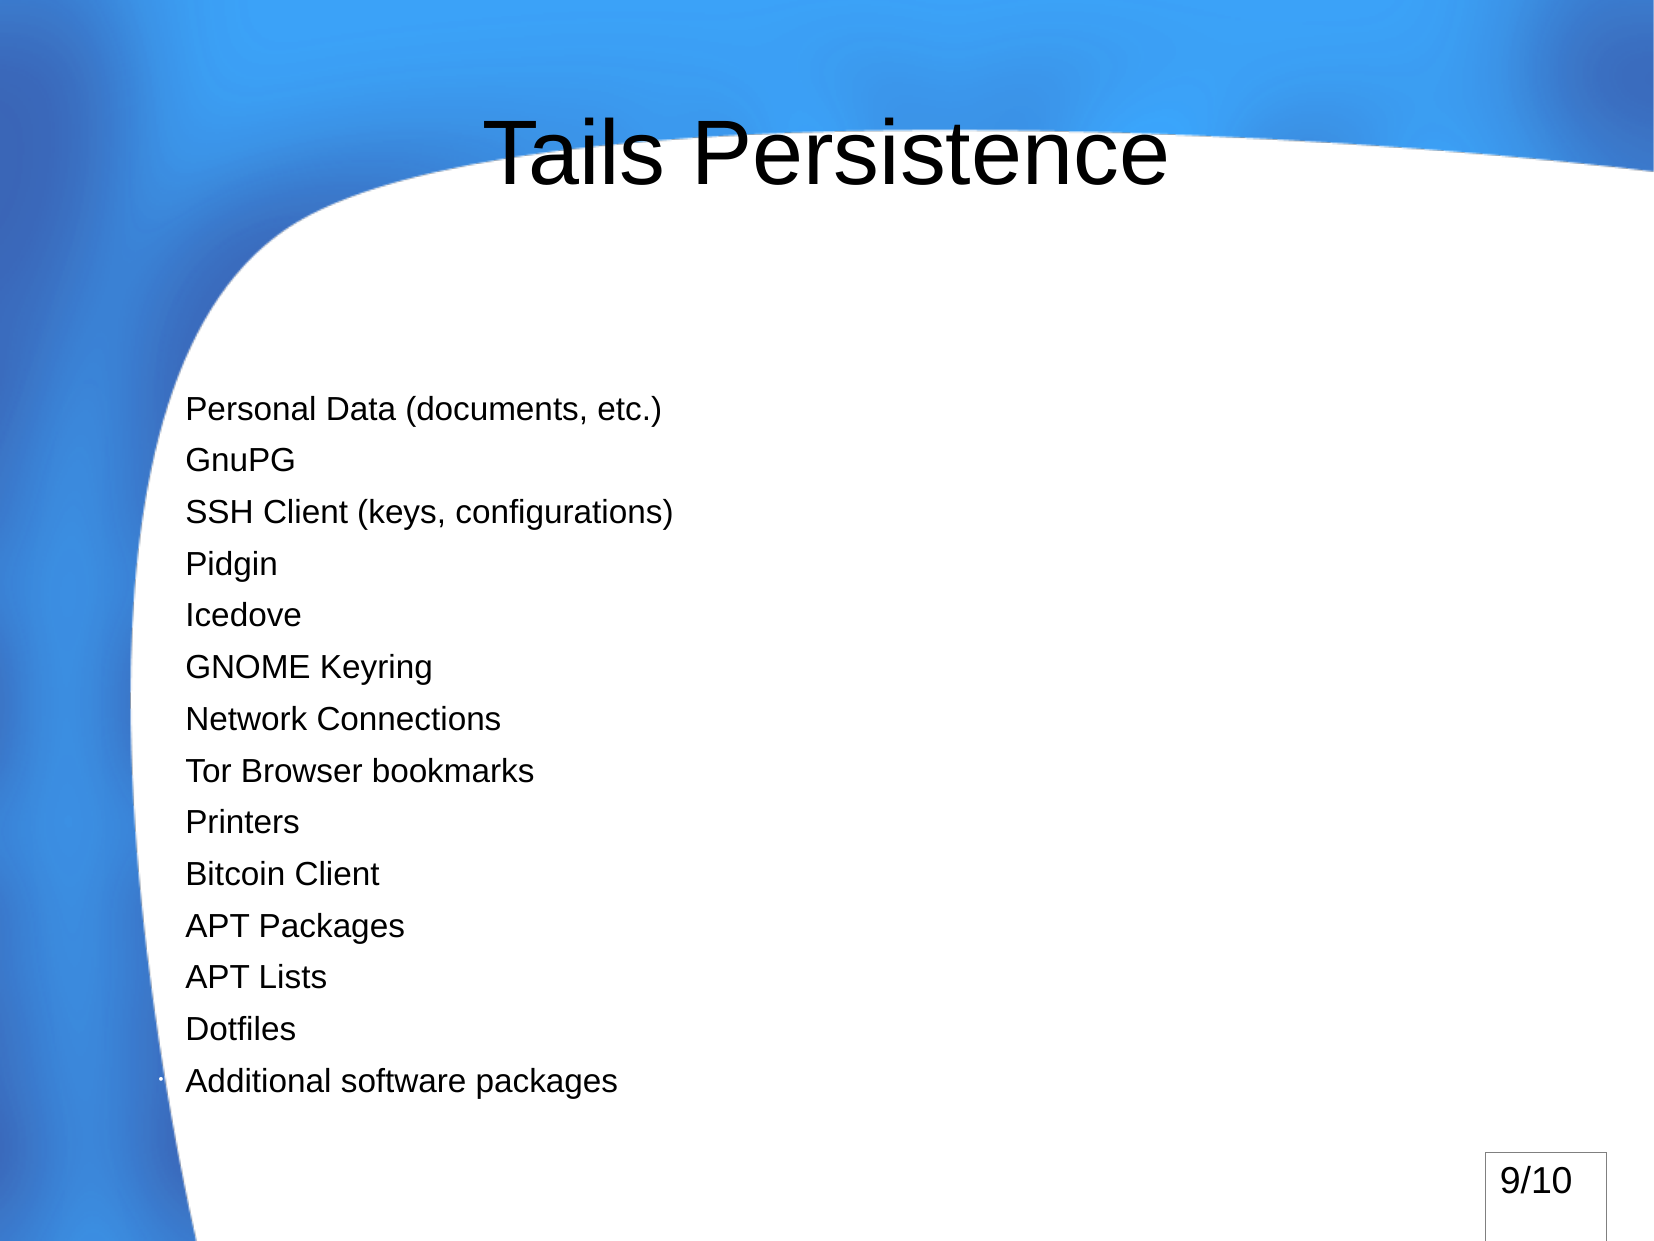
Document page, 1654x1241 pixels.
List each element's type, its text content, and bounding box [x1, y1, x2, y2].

text_box <number>/10 [1485, 1152, 1607, 1241]
list Personal Data (documents, etc.) GnuPG SSH Client (keys, configurations) Pidgin Icedove GNOME Keyring Network Connections Tor Browser bookmarks Printers Bitcoin Client APT Packages APT Lists Dotfiles Additional software packages [149, 390, 1606, 1110]
title Tails Persistence [82, 49, 1571, 257]
picture [0, 0, 1654, 1241]
